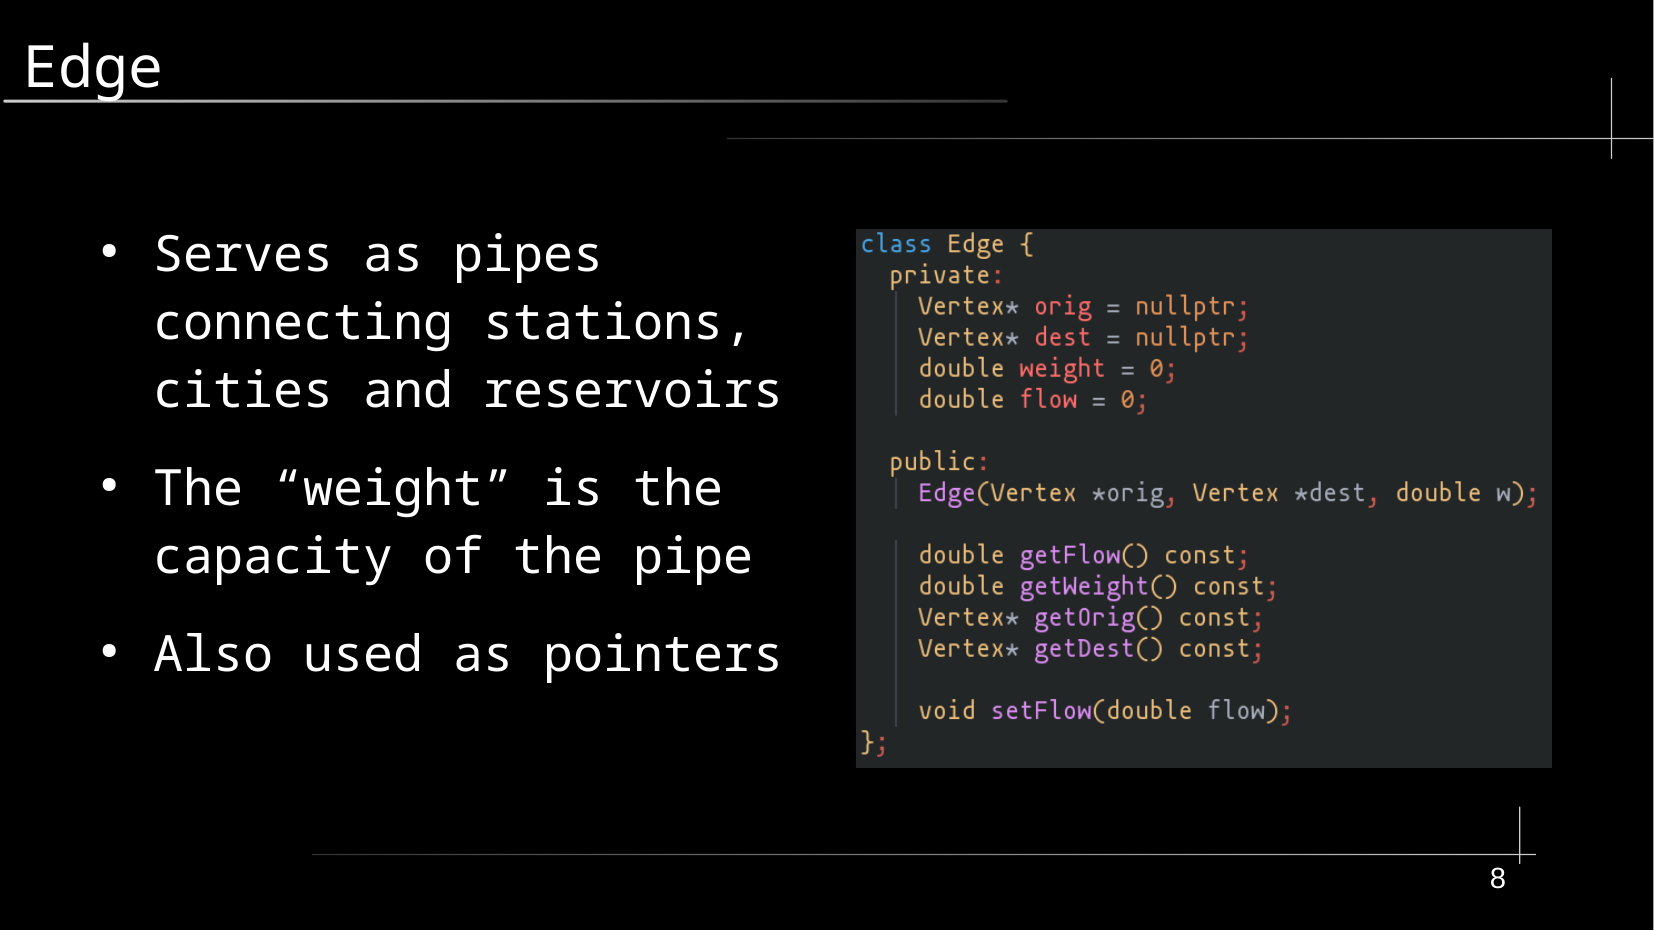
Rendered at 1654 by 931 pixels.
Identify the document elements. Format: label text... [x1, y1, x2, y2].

picture [856, 229, 1552, 768]
title Edge [23, 11, 1589, 119]
list Serves as pipes connecting stations, cities and reservoirs The “weight” is the capacity of the pipe Also used as pointers [82, 217, 827, 758]
